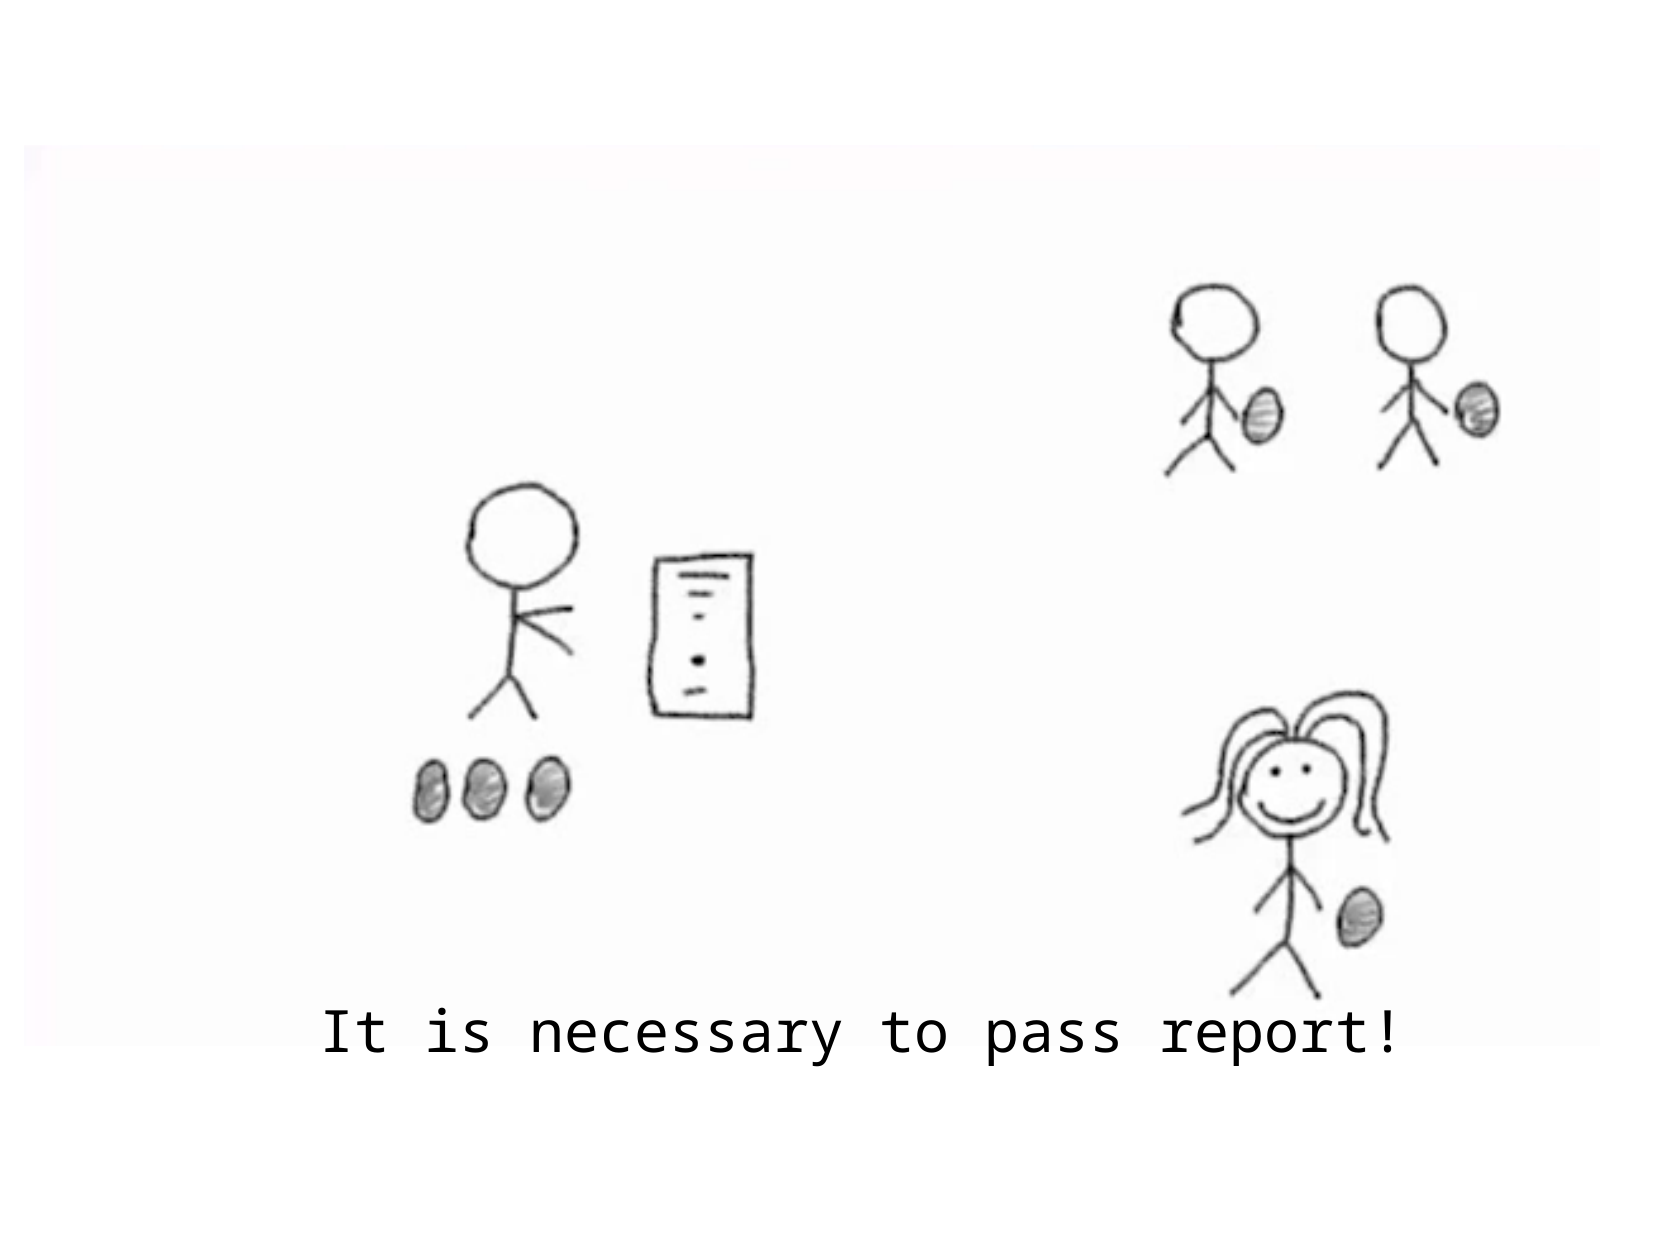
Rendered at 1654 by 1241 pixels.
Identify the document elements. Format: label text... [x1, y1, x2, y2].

picture [24, 145, 1600, 1046]
title It is necessary to pass report! [118, 926, 1607, 1134]
